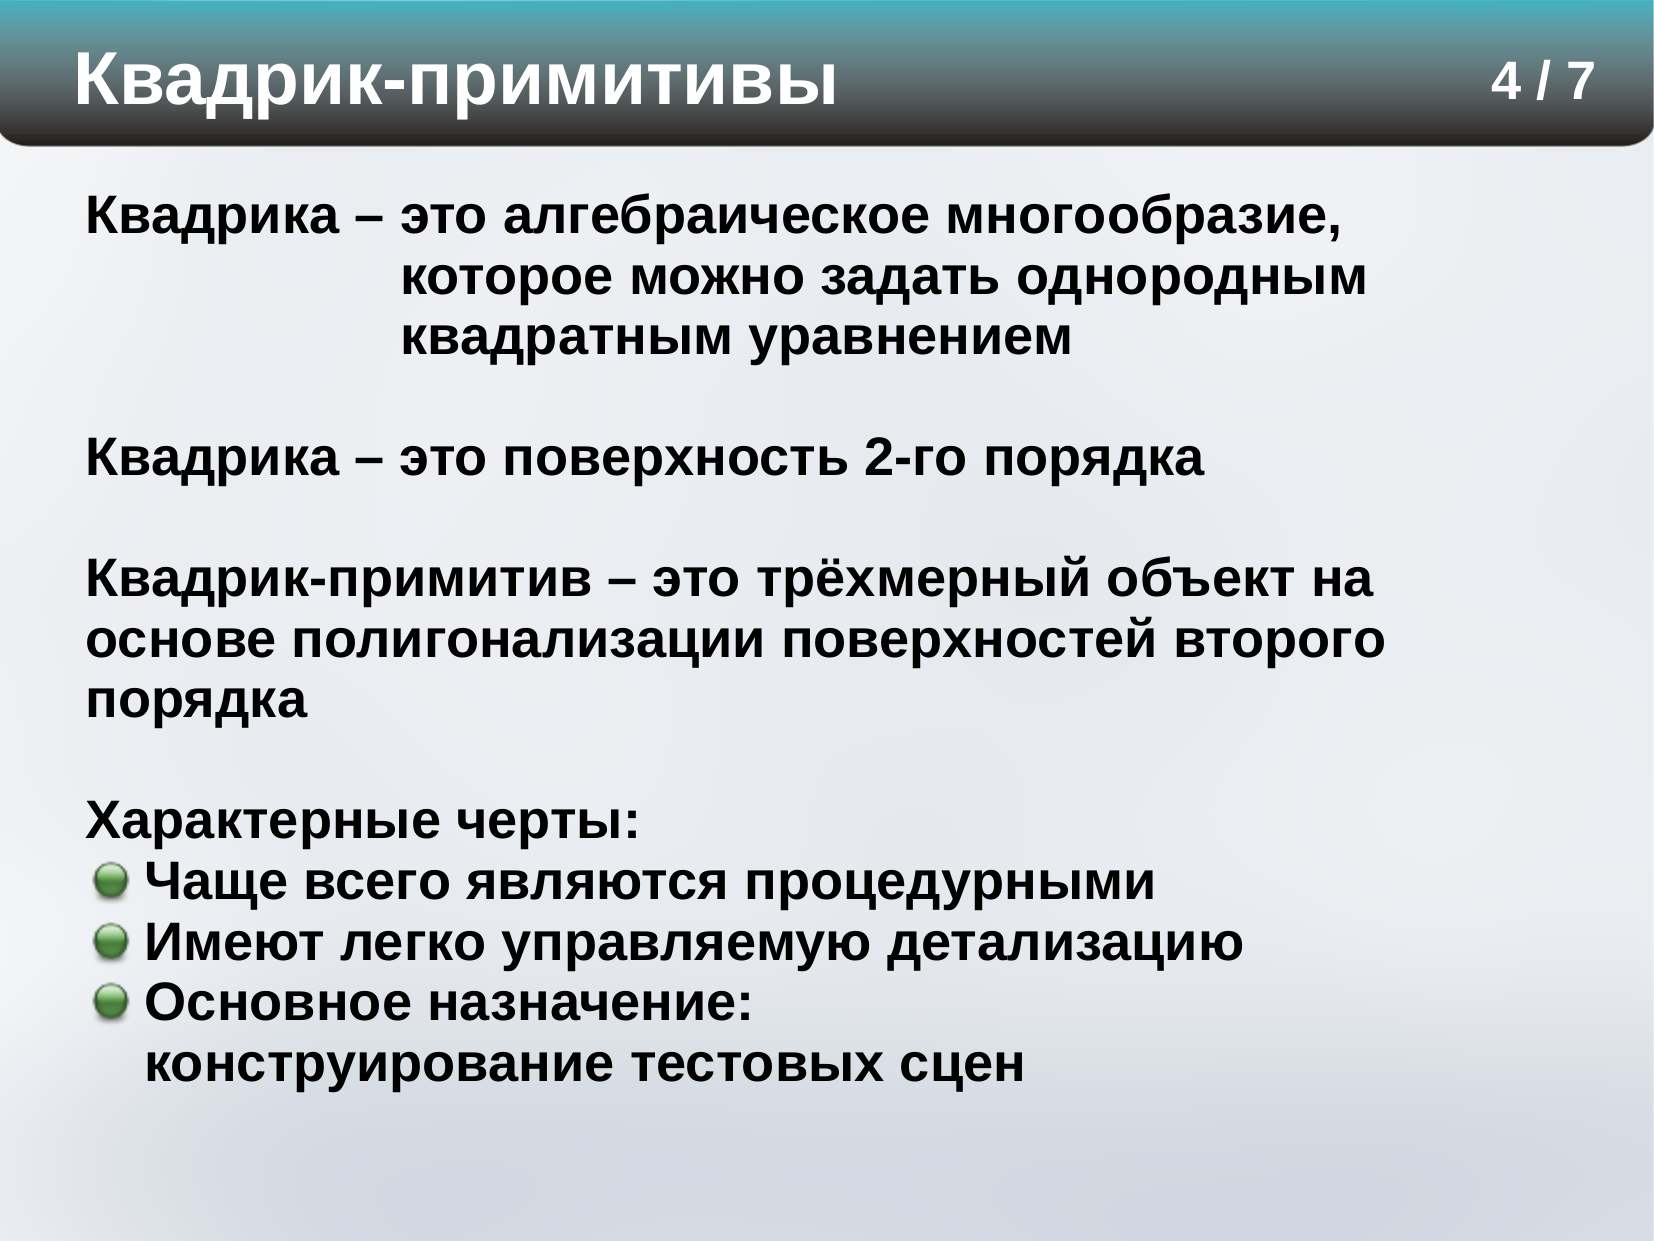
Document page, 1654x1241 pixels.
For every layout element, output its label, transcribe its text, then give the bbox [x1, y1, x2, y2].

text_box Квадрик-примитивы [59, 29, 916, 129]
text_box Квадрика – это алгебраическое многообразие, которое можно задать однородным квадратным уравнением Квадрика – это поверхность 2-го порядка Квадрик-примитив – это трёхмерный объект на основе полигонализации поверхностей второго порядка Характерные черты: Чаще всего являются процедурными Имеют легко управляемую детализацию Основное назначение: конструирование тестовых сцен [70, 177, 1506, 1101]
picture [0, 0, 1654, 1241]
text_box <номер> / 7 [1476, 42, 1654, 119]
